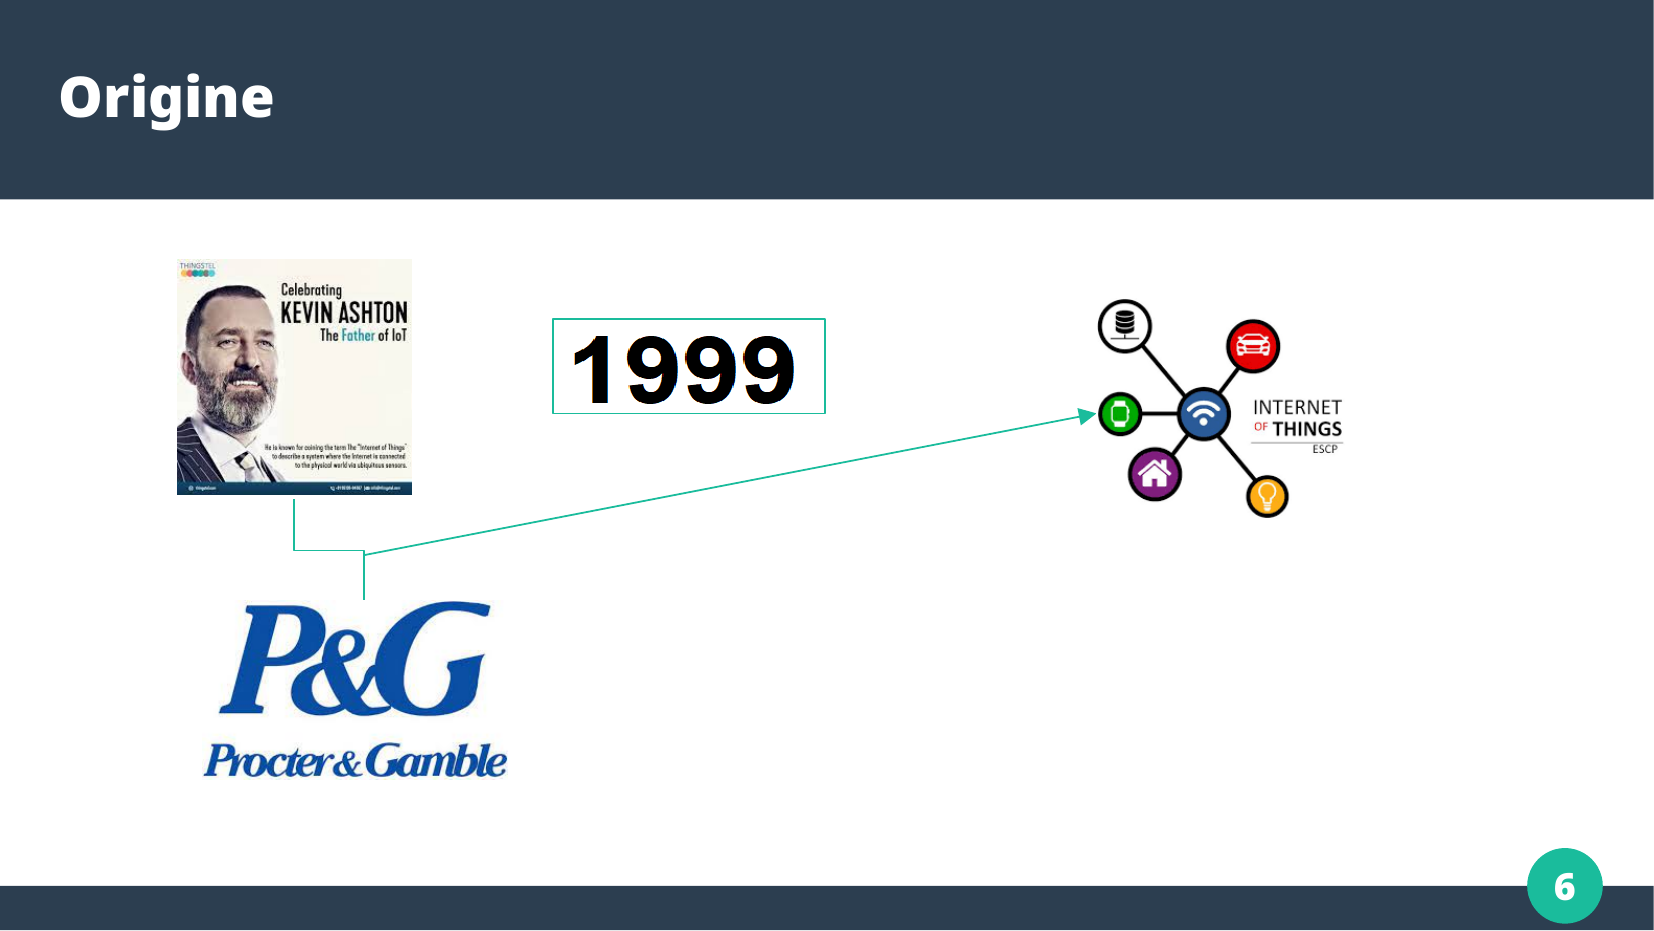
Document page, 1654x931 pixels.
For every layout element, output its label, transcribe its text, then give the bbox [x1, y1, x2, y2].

picture [1096, 298, 1345, 520]
text_box [553, 318, 825, 414]
picture [560, 330, 814, 409]
title Origine [59, 37, 1595, 155]
picture [202, 600, 508, 780]
picture [177, 259, 412, 495]
